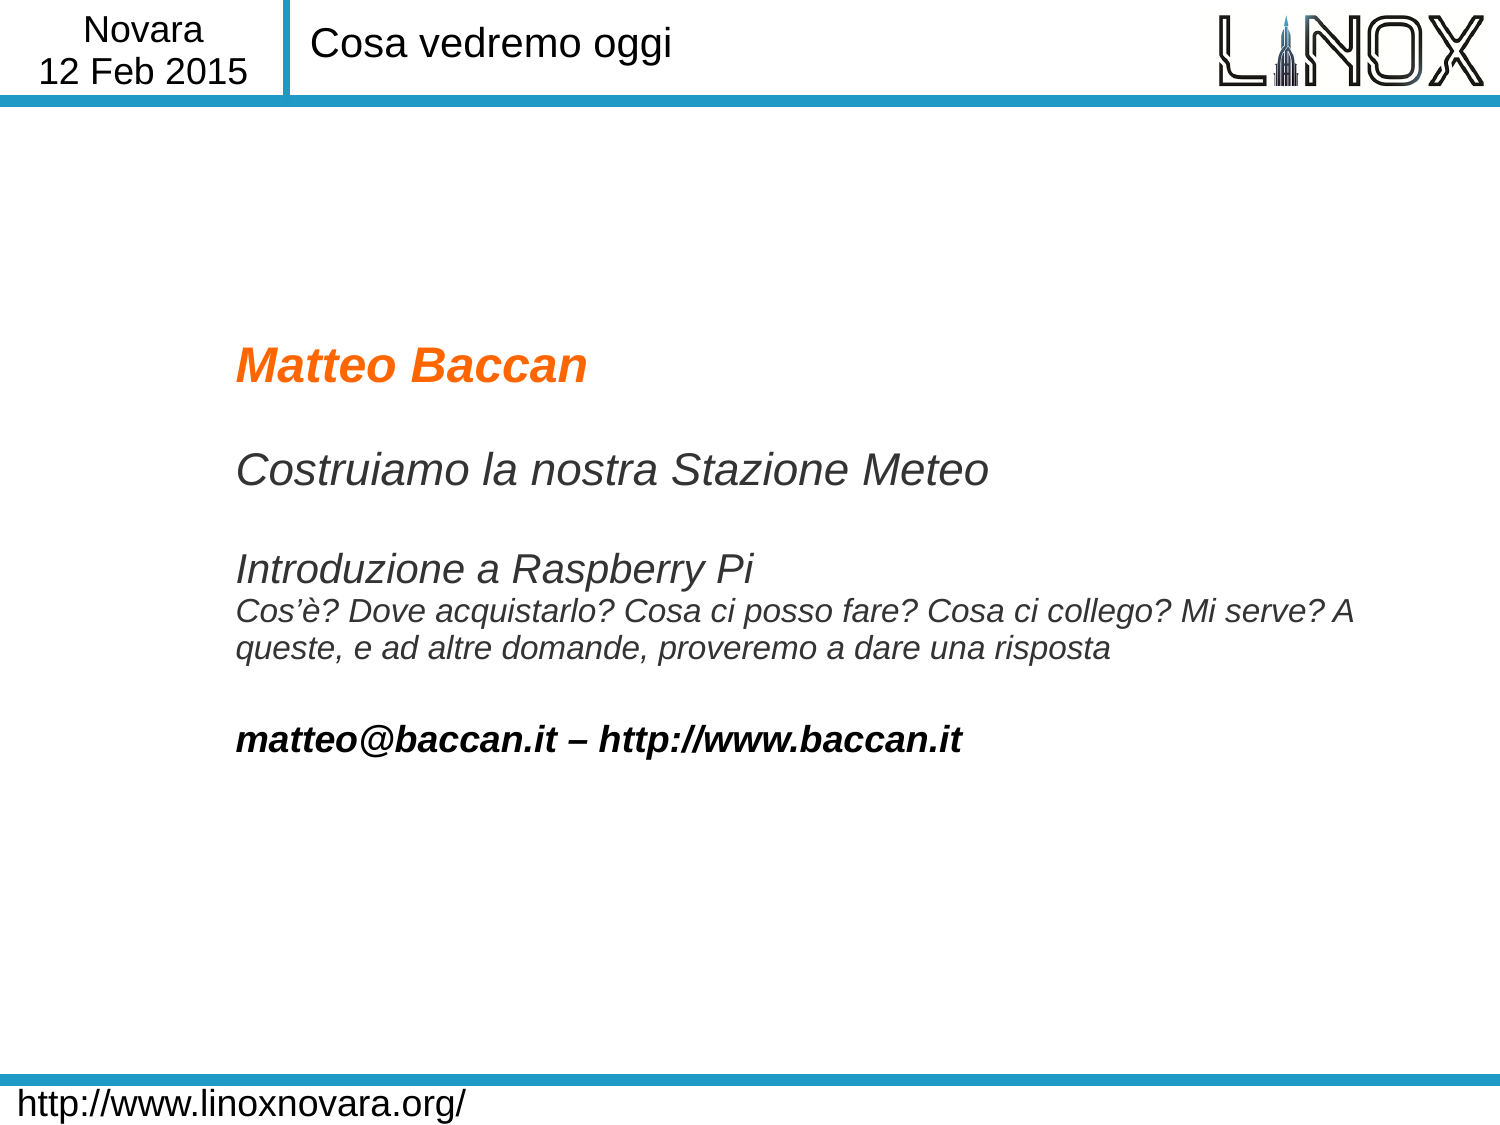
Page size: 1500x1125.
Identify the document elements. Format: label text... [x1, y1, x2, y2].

picture [0, 1074, 1500, 1086]
picture [0, 0, 1500, 107]
text_box Matteo Baccan Costruiamo la nostra Stazione Meteo Introduzione a Raspberry Pi Cos’è? Dove acquistarlo? Cosa ci posso fare? Cosa ci collego? Mi serve? A queste, e ad altre domande, proveremo a dare una risposta matteo@baccan.it – http://www.baccan.it [235, 336, 1361, 761]
list Cosa vedremo oggi [295, 11, 907, 87]
